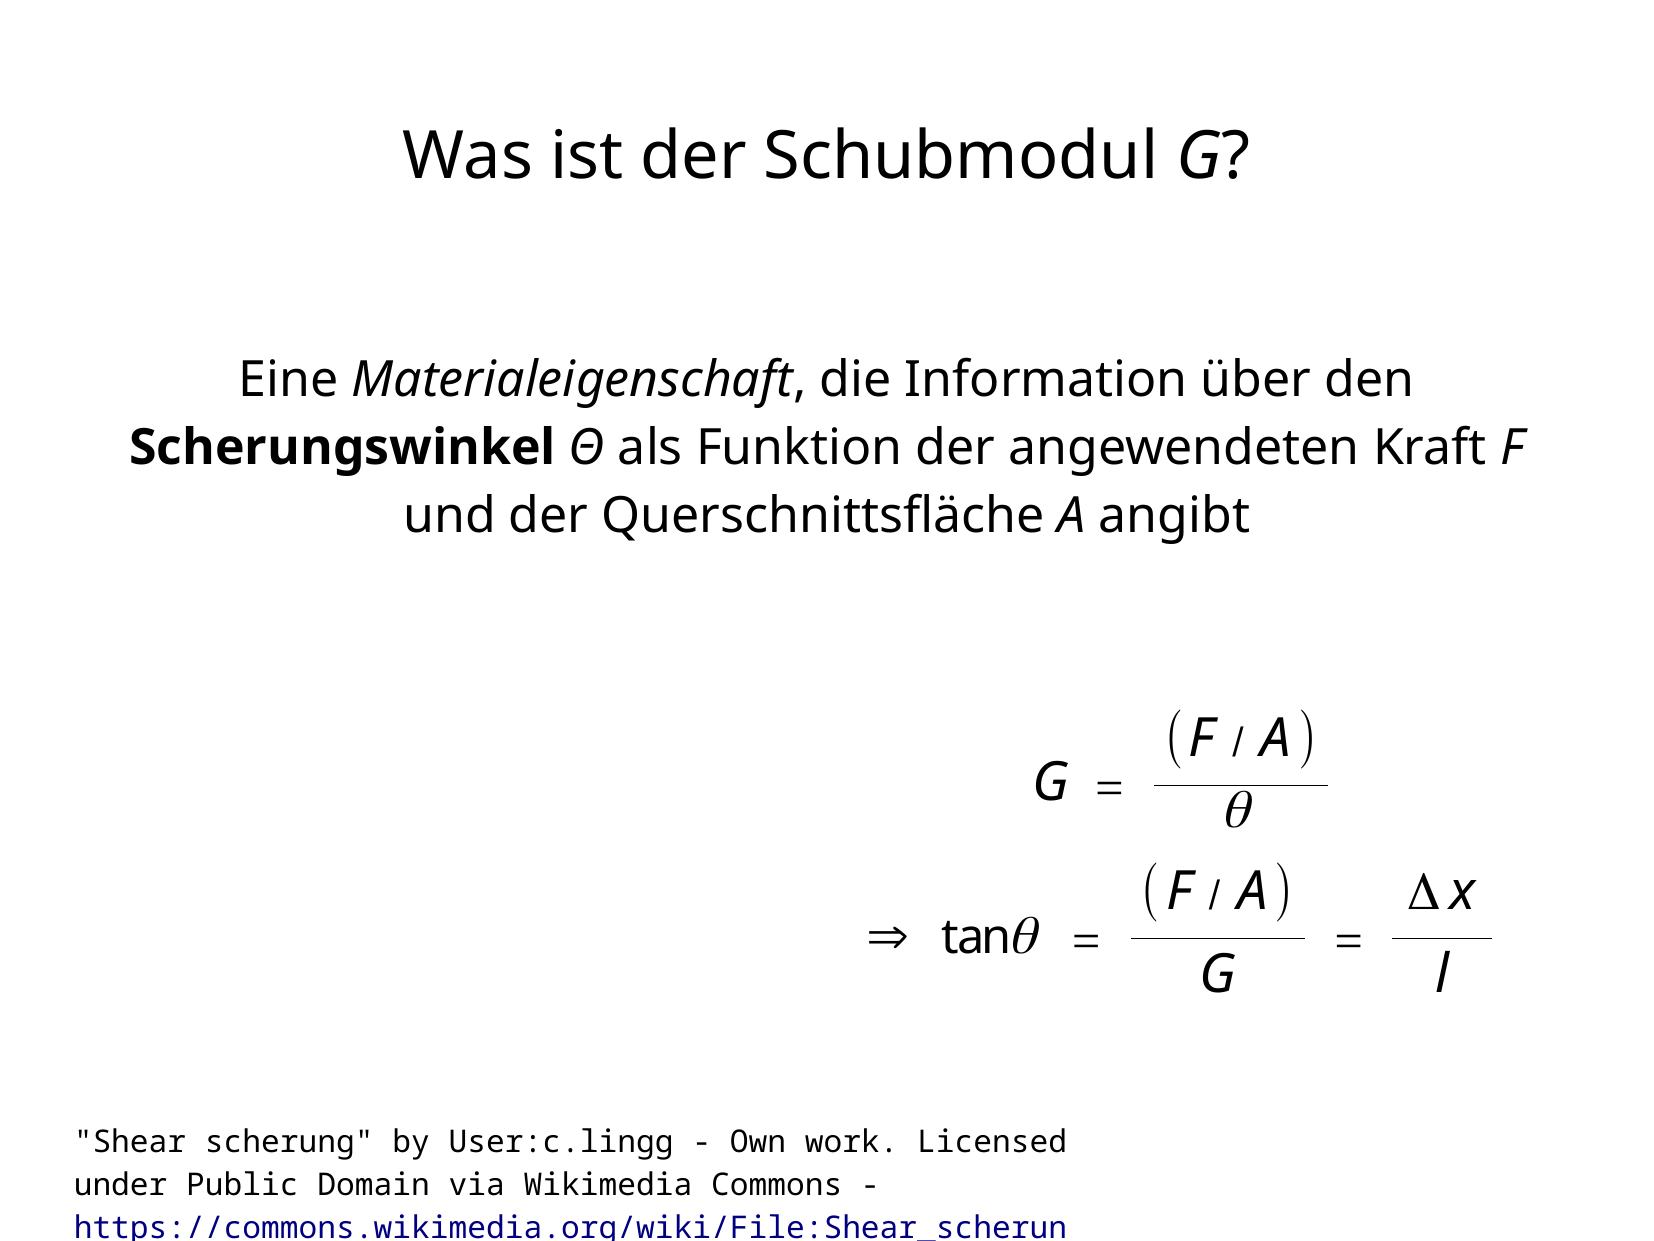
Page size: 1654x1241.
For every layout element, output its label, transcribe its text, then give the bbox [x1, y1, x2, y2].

title Was ist der Schubmodul G? [82, 49, 1571, 257]
chart [860, 705, 1502, 1008]
text_box "Shear scherung" by User:c.lingg - Own work. Licensed under Public Domain via Wikimedia Commons - https://commons.wikimedia.org/wiki/File:Shear_scherung.svg [59, 1112, 1093, 1237]
subtitle Eine Materialeigenschaft, die Information über den Scherungswinkel Θ als Funktion der angewendeten Kraft F und der Querschnittsfläche A angibt [82, 290, 1571, 1010]
picture [144, 590, 997, 1093]
